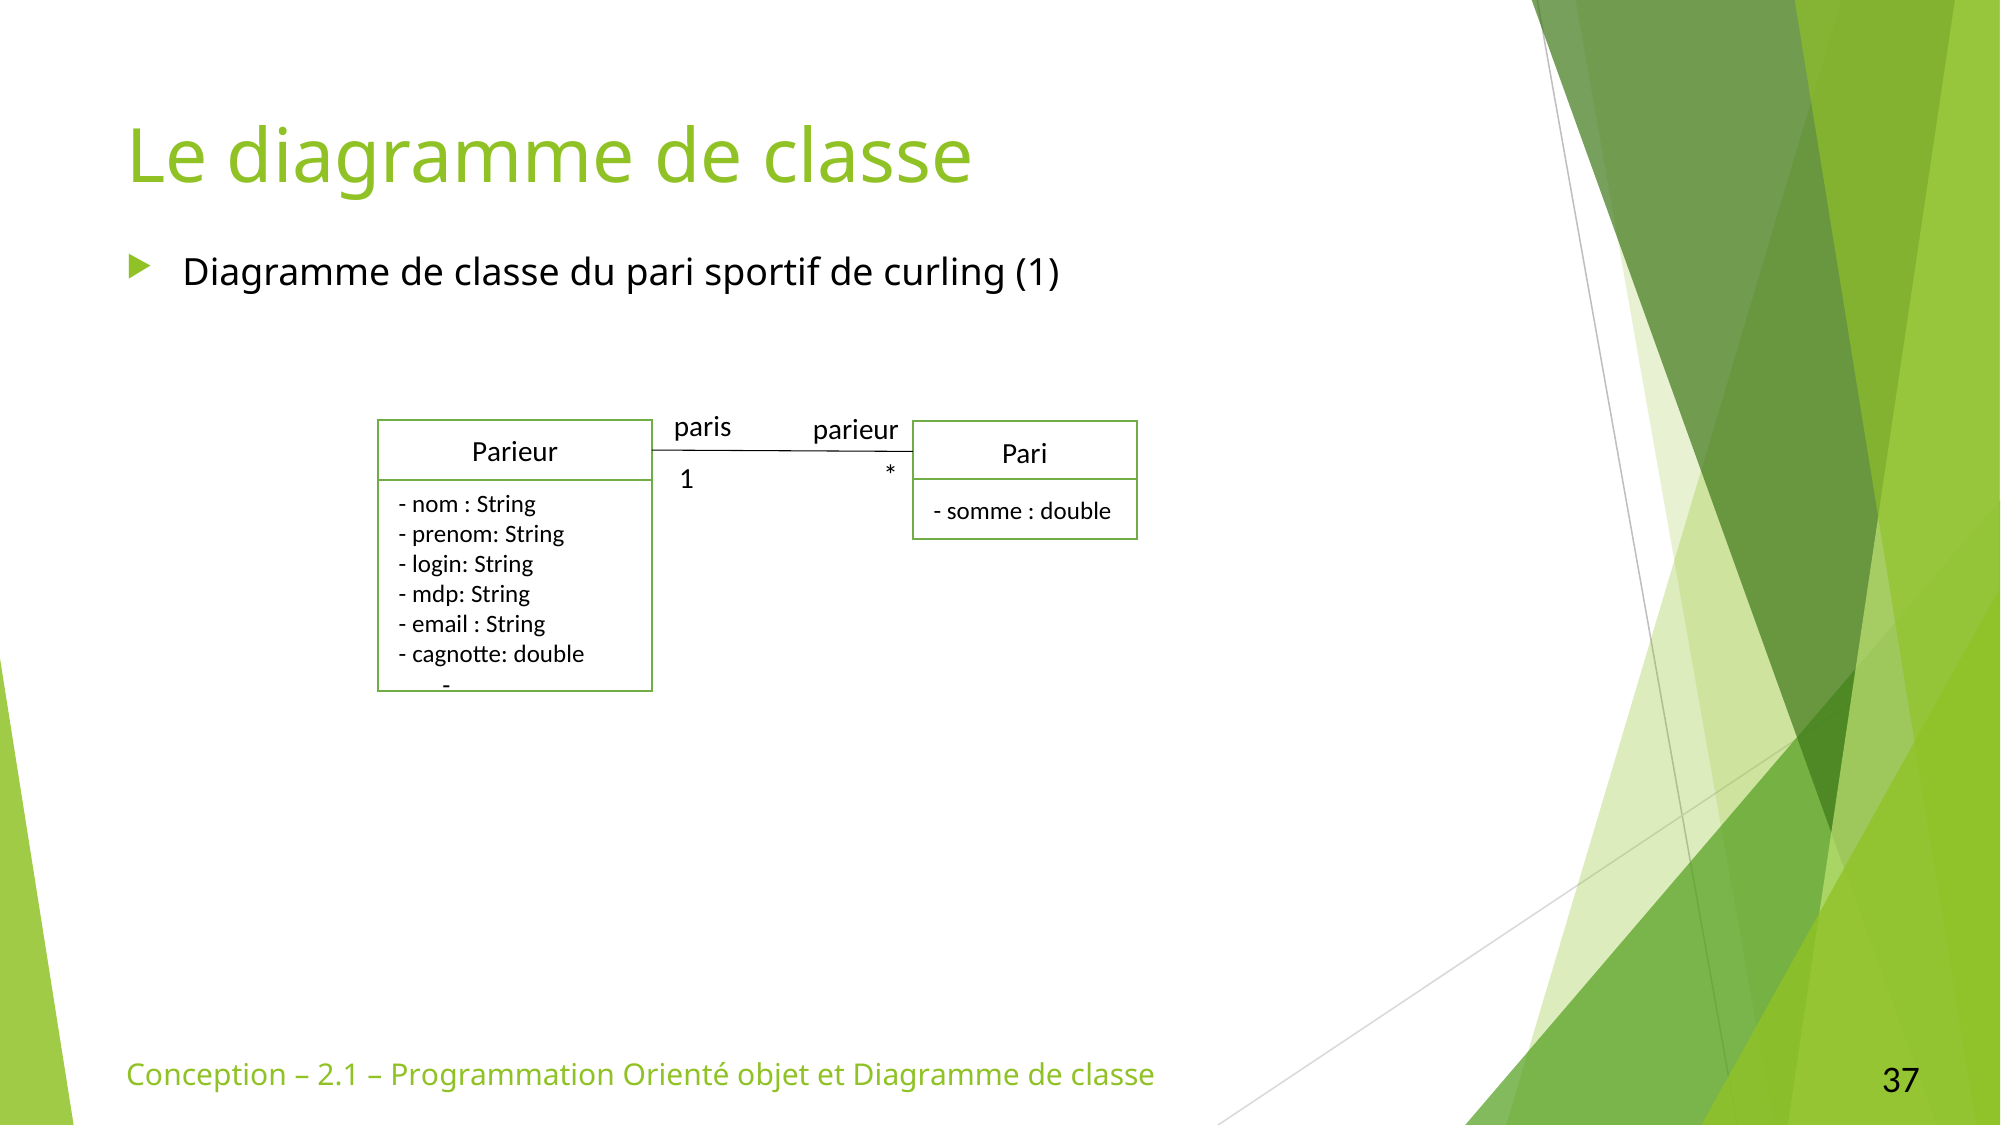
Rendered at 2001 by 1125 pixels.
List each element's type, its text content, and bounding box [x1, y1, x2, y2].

text_box 1 [664, 451, 744, 502]
text_box Pari [927, 421, 1137, 479]
text_box parieur [797, 403, 927, 454]
text_box - somme : double [913, 479, 1137, 539]
text_box * [868, 448, 948, 500]
text_box Parieur [378, 420, 652, 480]
title Le diagramme de classe [111, 99, 1522, 240]
text_box 34 [1866, 1047, 1979, 1108]
text_box Conception – 2.1 – Programmation Orienté objet et Diagramme de classe [111, 1047, 1210, 1109]
text_box paris [659, 399, 805, 450]
list Diagramme de classe du pari sportif de curling (1) [111, 240, 1522, 319]
text_box - nom : String - prenom: String - login: String - mdp: String - email : String - cagnotte: double [378, 480, 652, 691]
